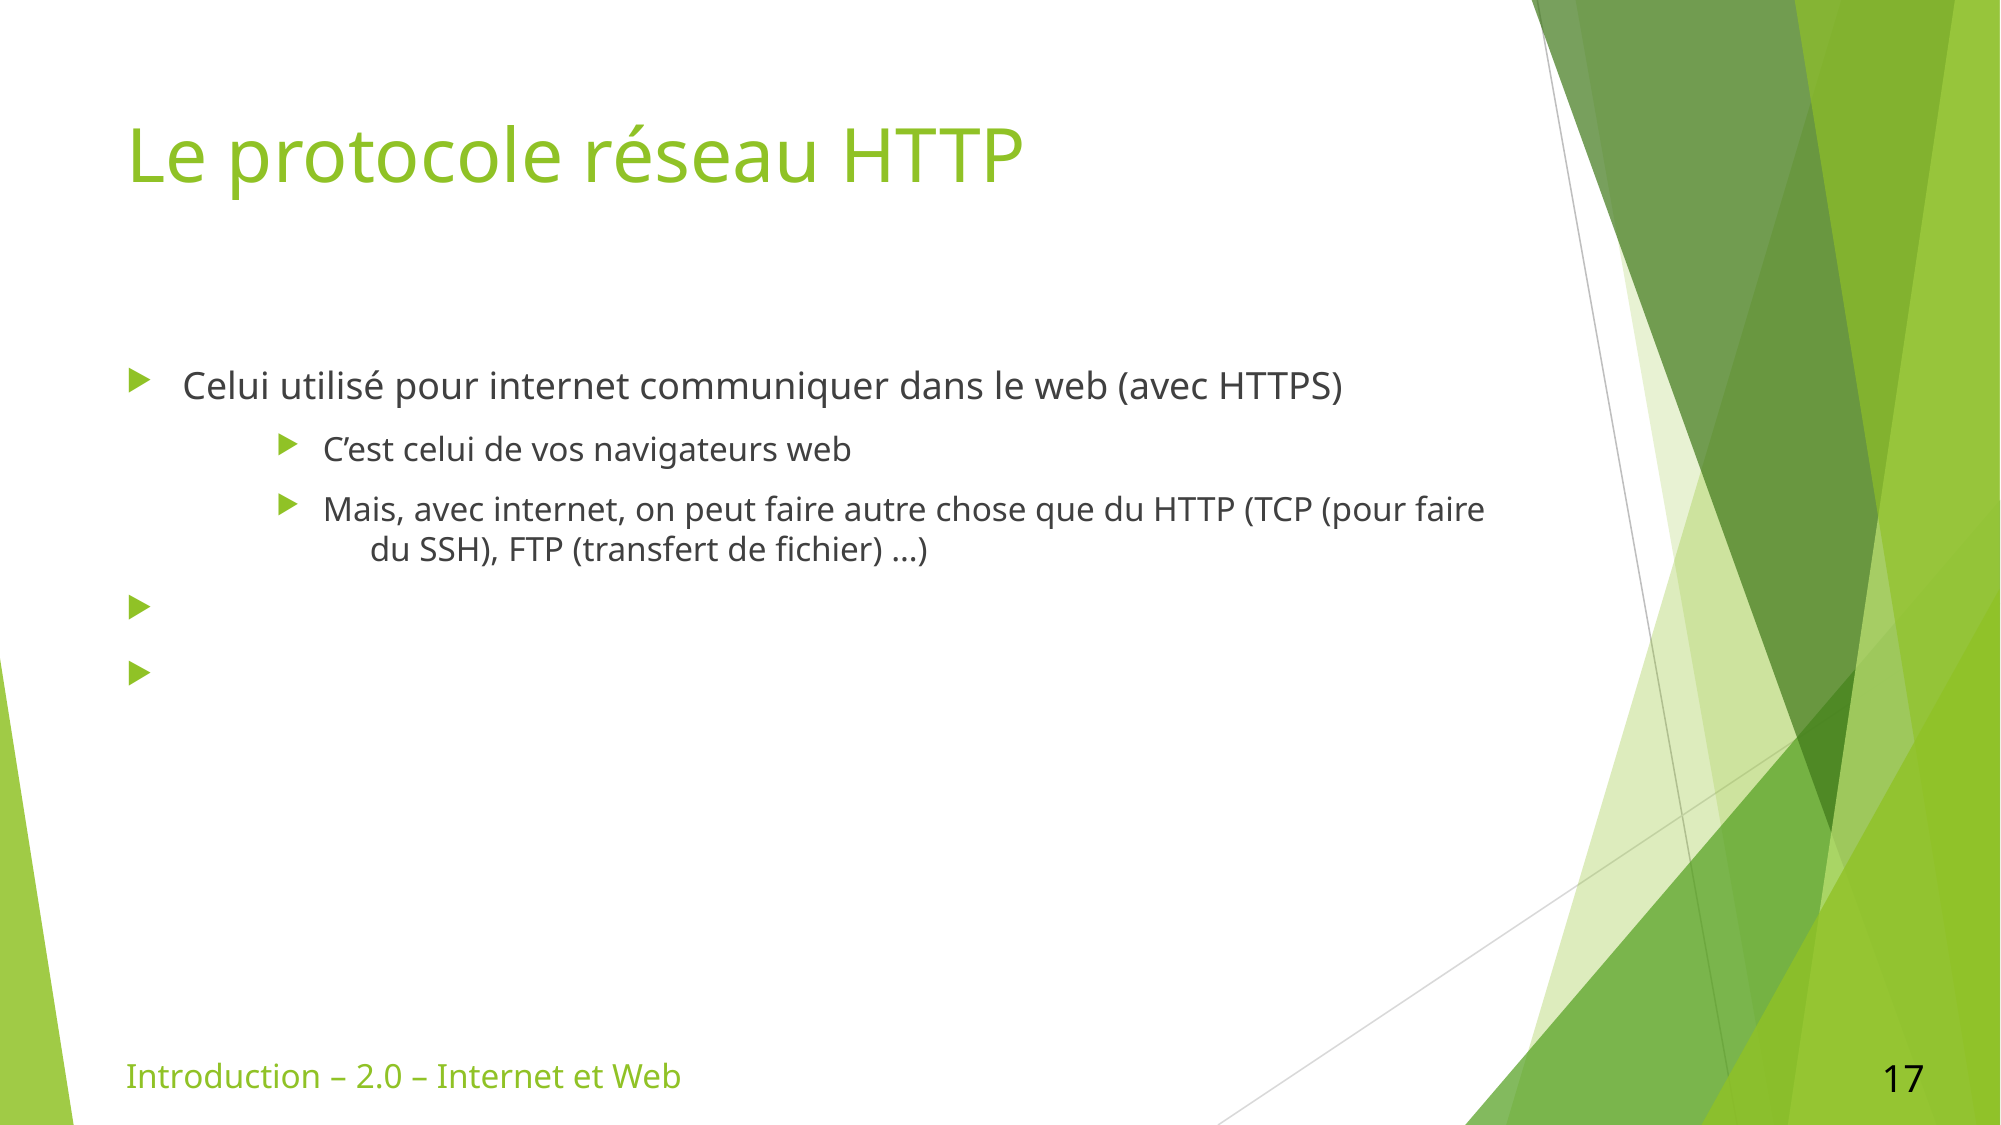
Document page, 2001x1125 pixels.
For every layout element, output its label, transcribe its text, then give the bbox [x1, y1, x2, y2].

text_box [1866, 1047, 1979, 1108]
title Le protocole réseau HTTP [111, 99, 1522, 317]
list Celui utilisé pour internet communiquer dans le web (avec HTTPS) C’est celui de vos navigateurs web Mais, avec internet, on peut faire autre chose que du HTTP (TCP (pour faire du SSH), FTP (transfert de fichier) …) [111, 354, 1522, 992]
text_box Introduction – 2.0 – Internet et Web [111, 1047, 1094, 1109]
